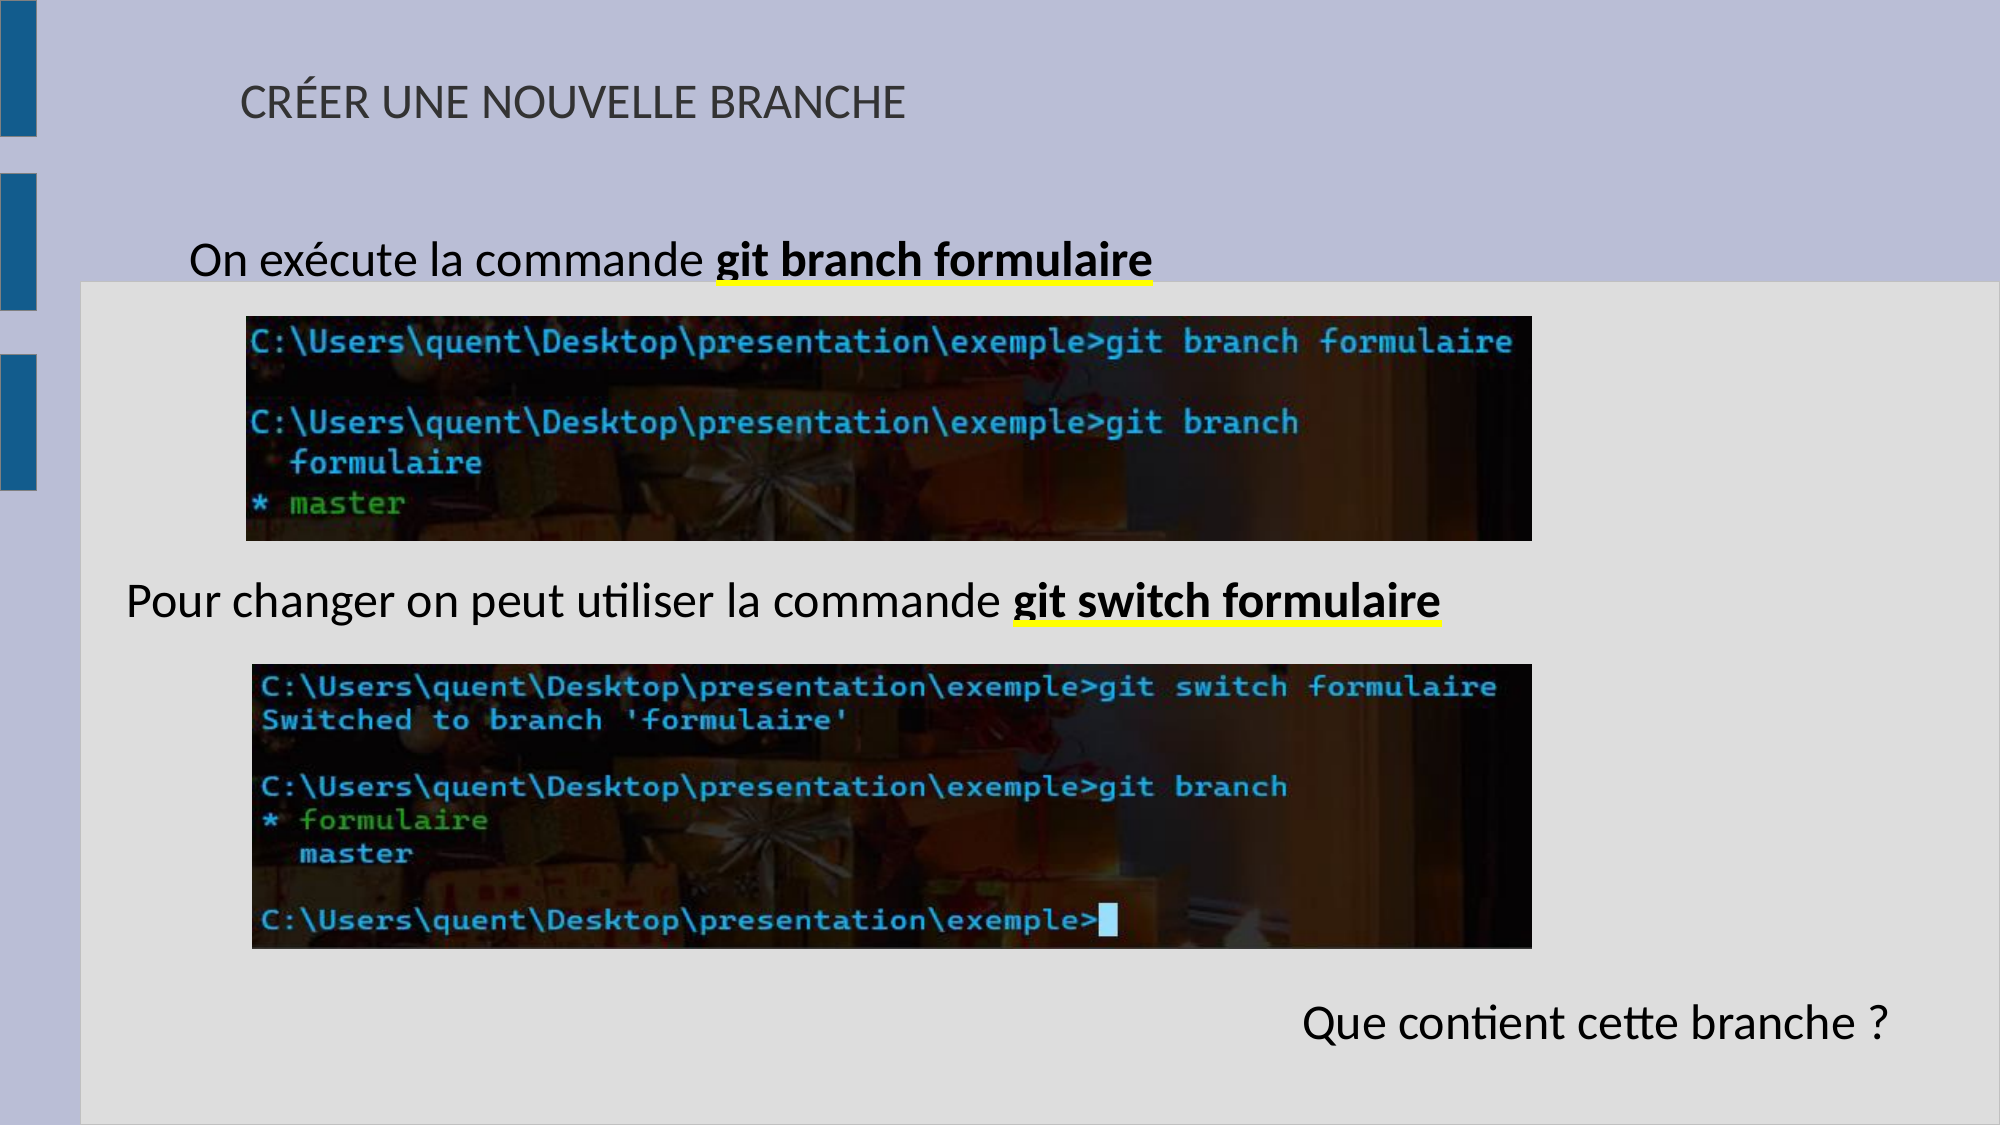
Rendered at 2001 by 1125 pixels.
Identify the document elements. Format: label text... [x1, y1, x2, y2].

text_box Pour changer on peut utiliser la commande git switch formulaire [124, 565, 1532, 628]
picture [252, 664, 1532, 949]
text_box On exécute la commande git branch formulaire [187, 224, 1408, 287]
picture [246, 316, 1532, 541]
title CRÉER UNE NOUVELLE BRANCHE [129, 66, 1016, 257]
text_box Que contient cette branche ? [1299, 987, 1894, 1050]
